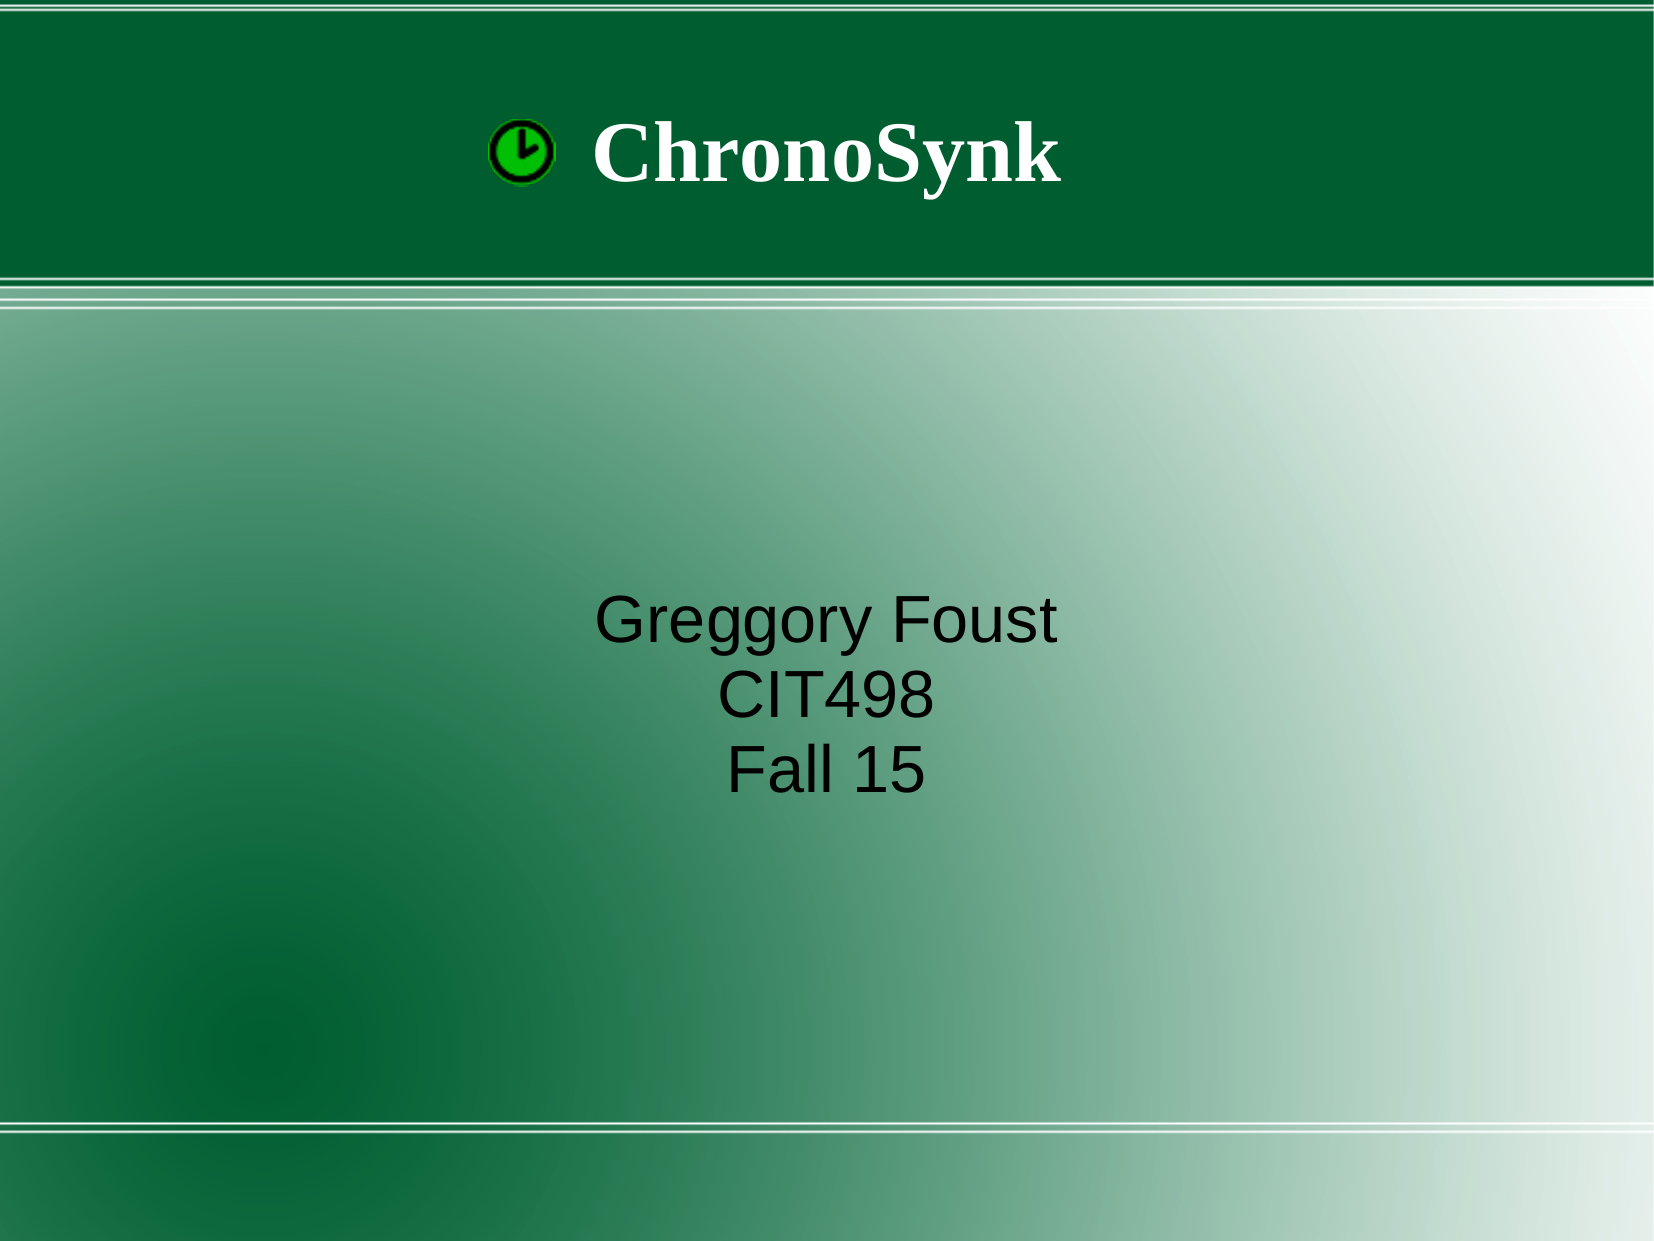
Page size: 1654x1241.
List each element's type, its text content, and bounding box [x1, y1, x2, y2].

title ChronoSynk [82, 49, 1571, 257]
picture [0, 0, 1654, 1241]
subtitle Greggory Foust CIT498 Fall 15 [82, 337, 1571, 1052]
